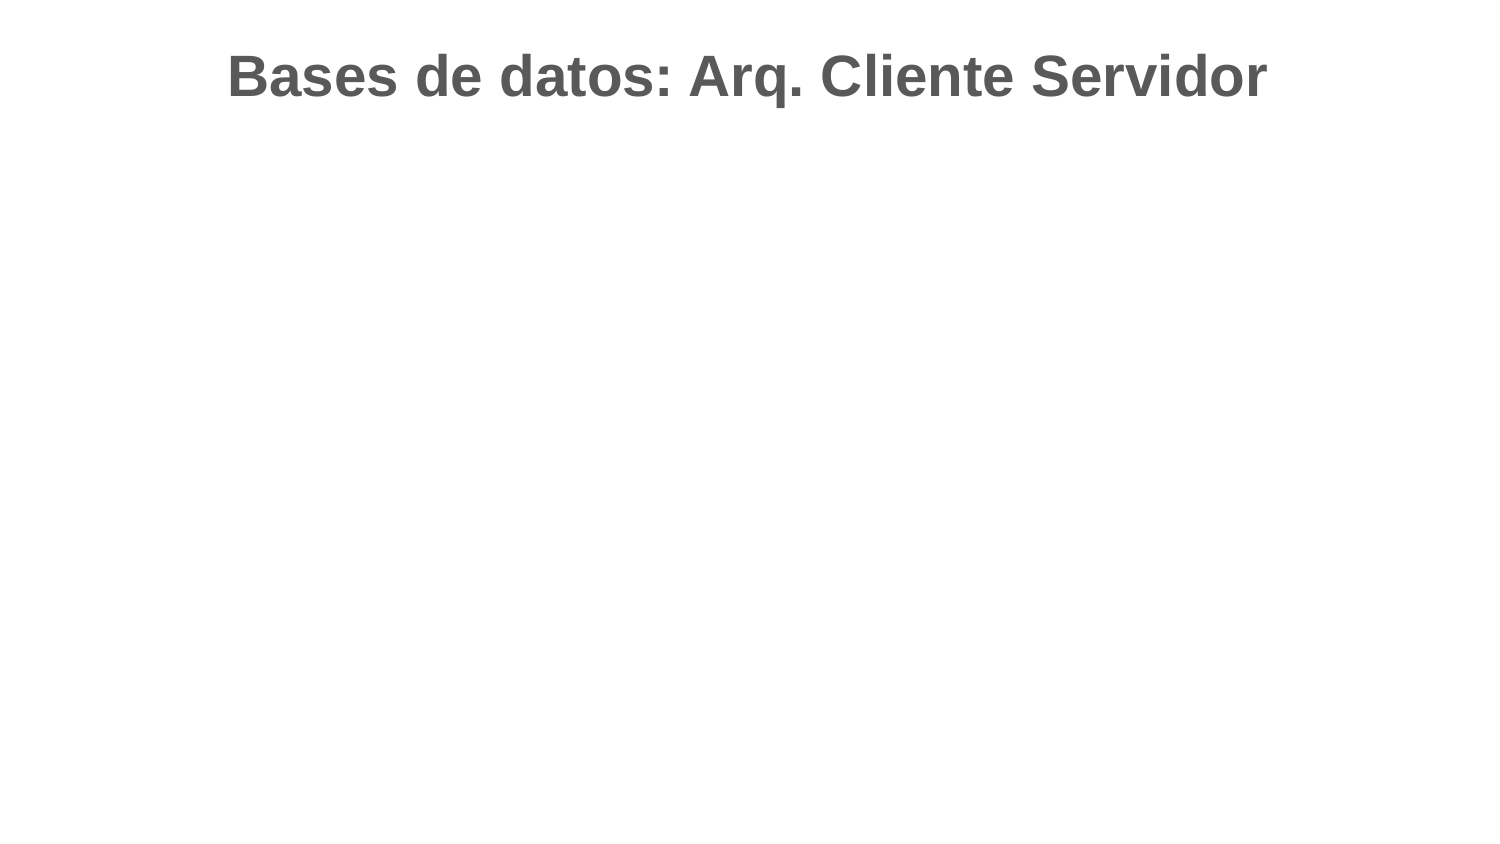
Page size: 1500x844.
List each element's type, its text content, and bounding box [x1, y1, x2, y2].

subtitle Bases de datos: Arq. Cliente Servidor [30, 23, 1467, 154]
